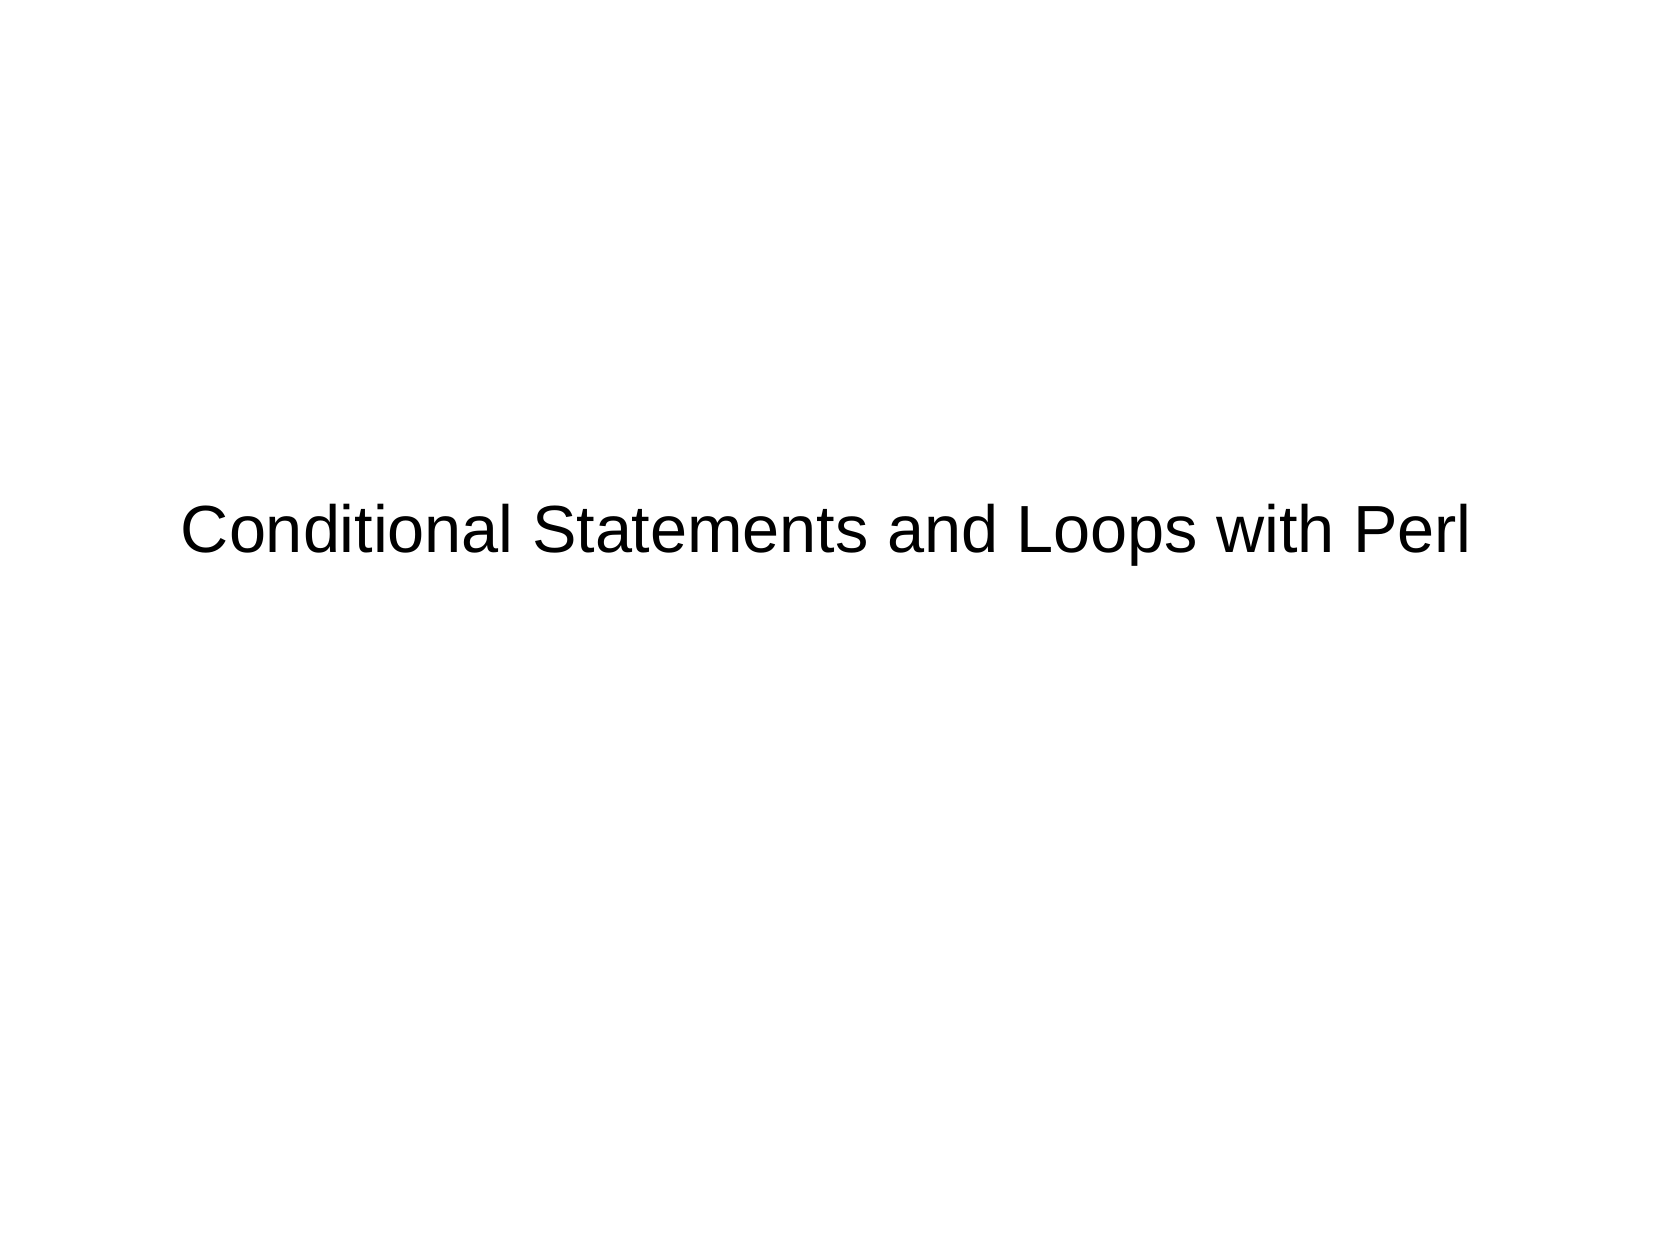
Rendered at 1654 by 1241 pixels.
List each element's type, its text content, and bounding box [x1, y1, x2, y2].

subtitle Conditional Statements and Loops with Perl [82, 49, 1571, 1010]
